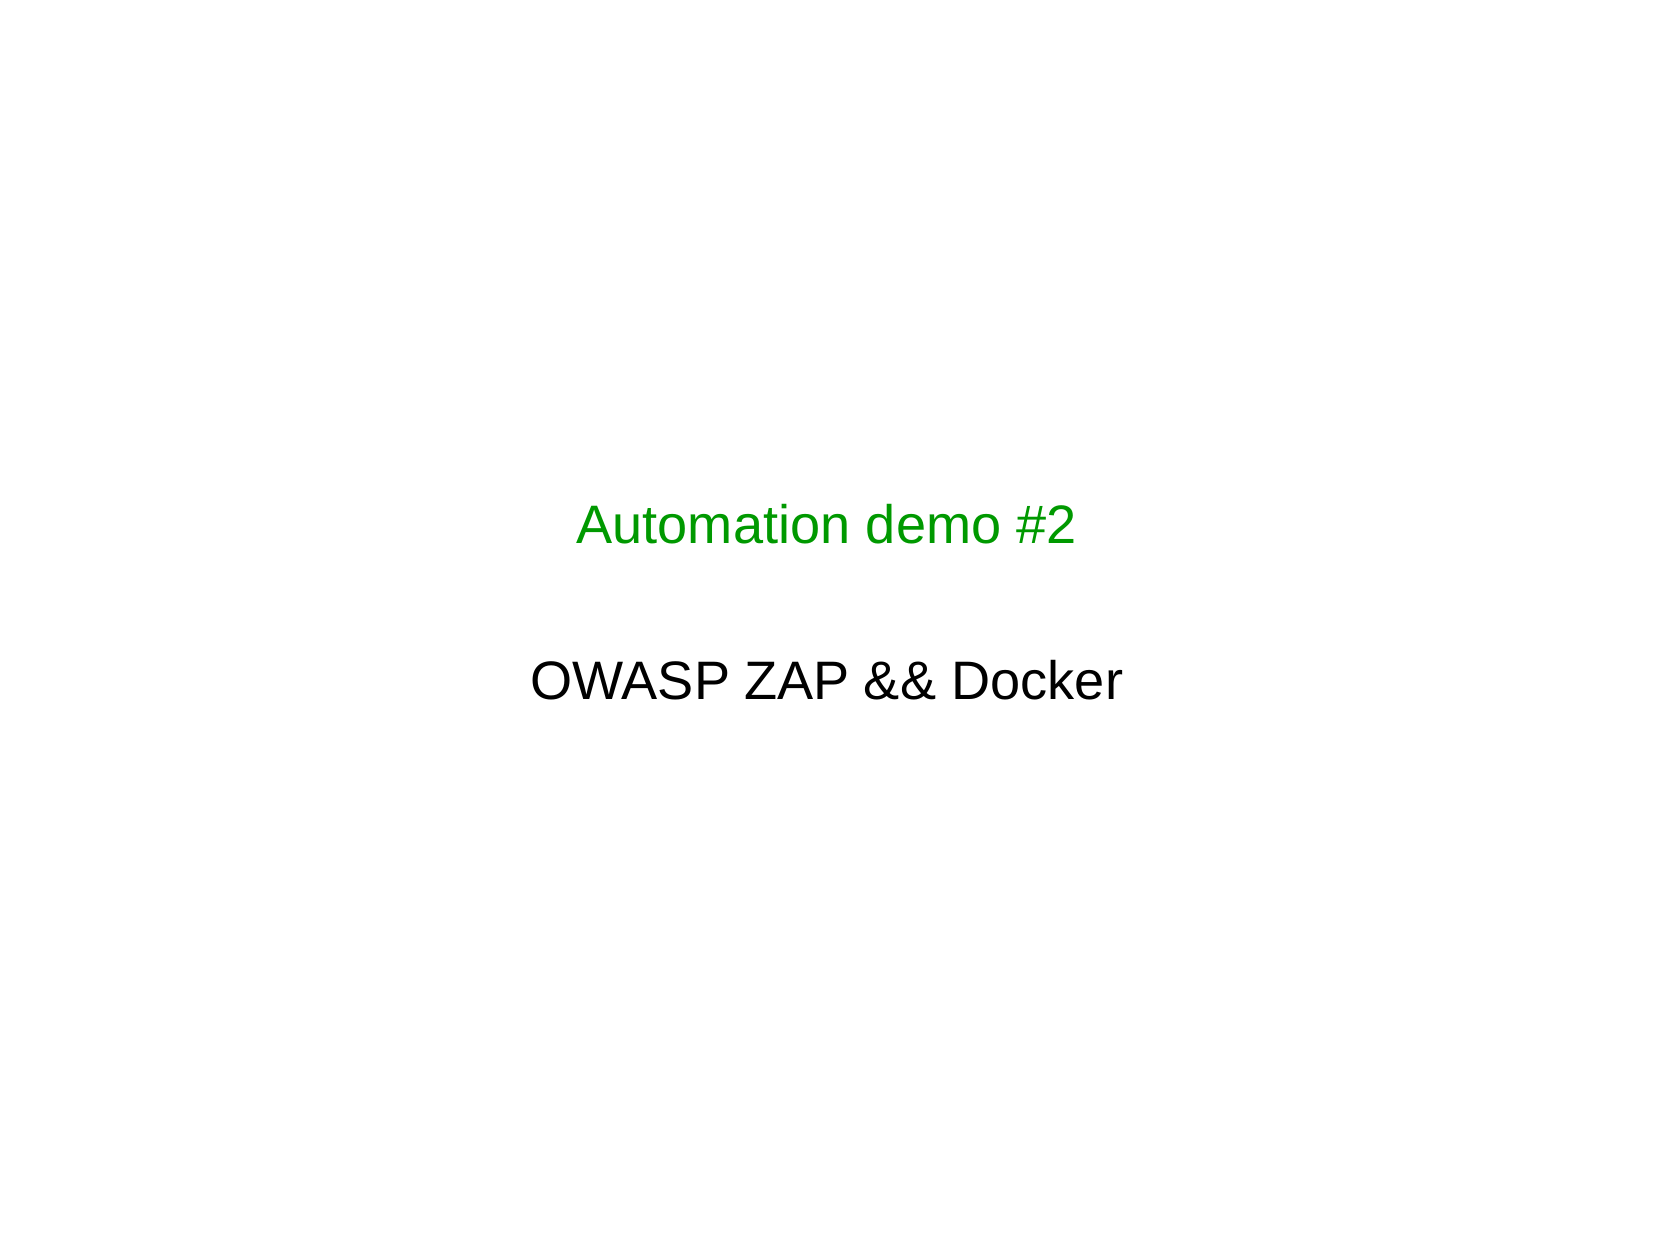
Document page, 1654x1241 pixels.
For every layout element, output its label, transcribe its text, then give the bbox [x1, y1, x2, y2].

text_box Automation demo #2 OWASP ZAP && Docker [515, 486, 1139, 754]
